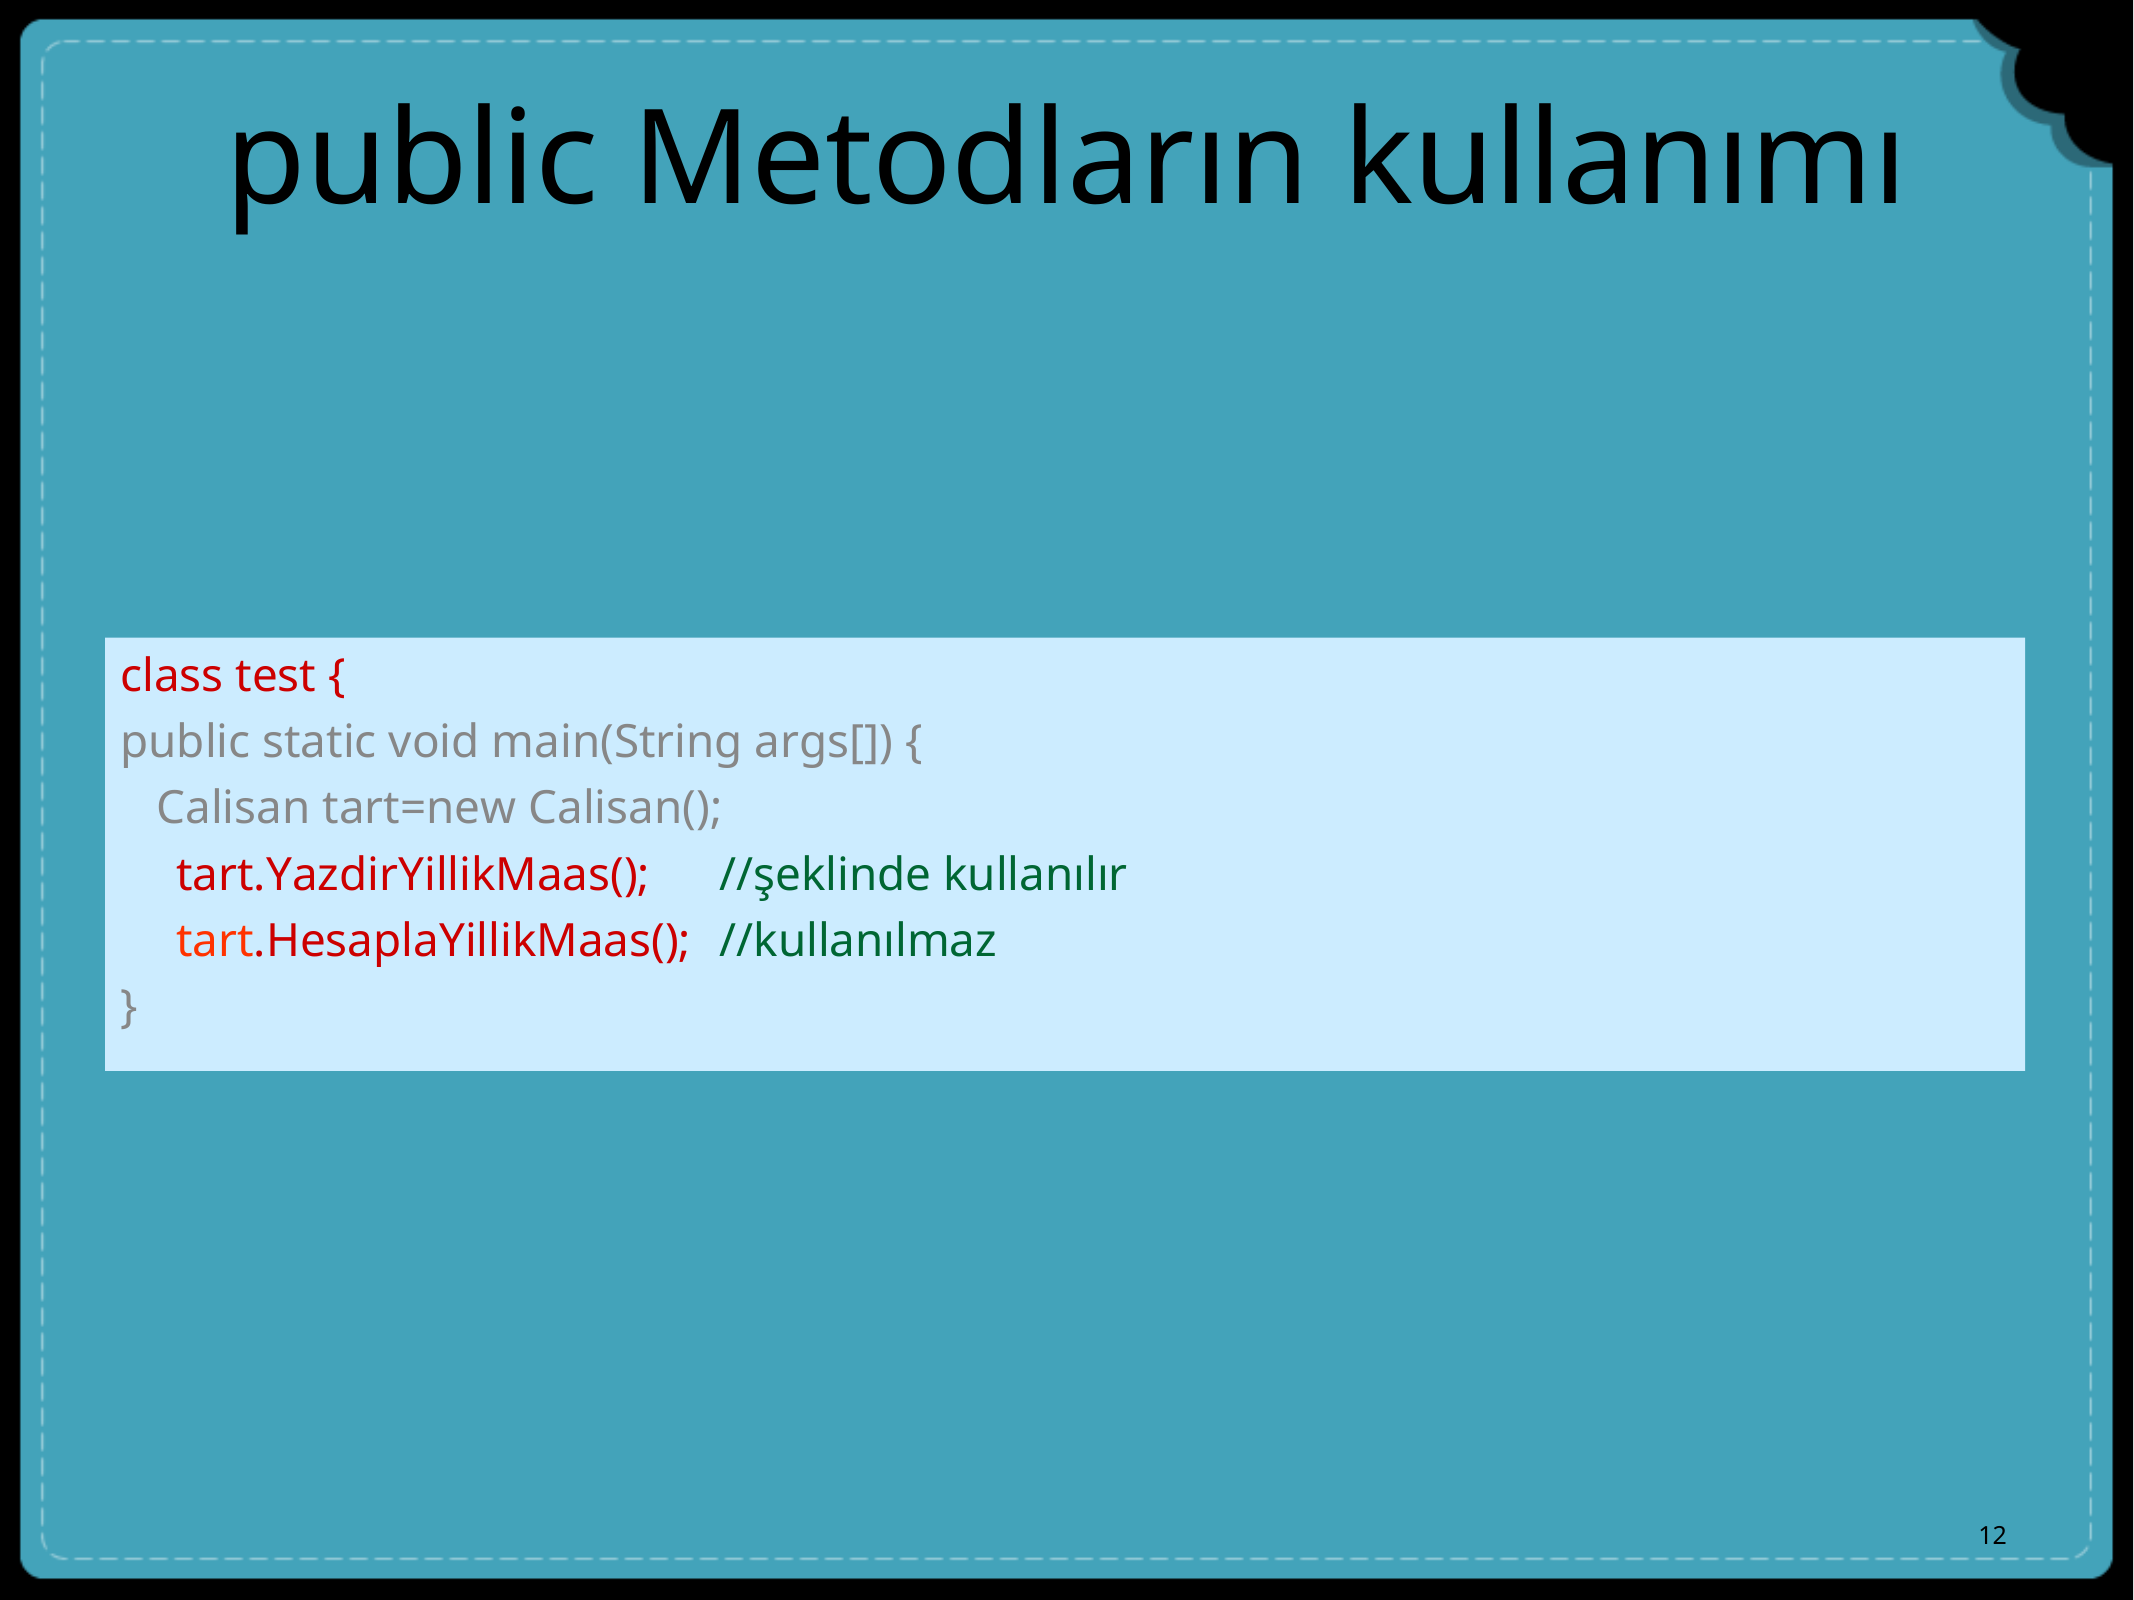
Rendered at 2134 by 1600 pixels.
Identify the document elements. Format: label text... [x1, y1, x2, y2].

title public Metodların kullanımı [106, 64, 2027, 535]
list class test { public static void main(String args[]) { Calisan tart=new Calisan(); tart.YazdirYillikMaas(); //şeklinde kullanılır tart.HesaplaYillikMaas(); //kullanılmaz } [105, 637, 2026, 1071]
picture [0, 0, 2134, 1600]
